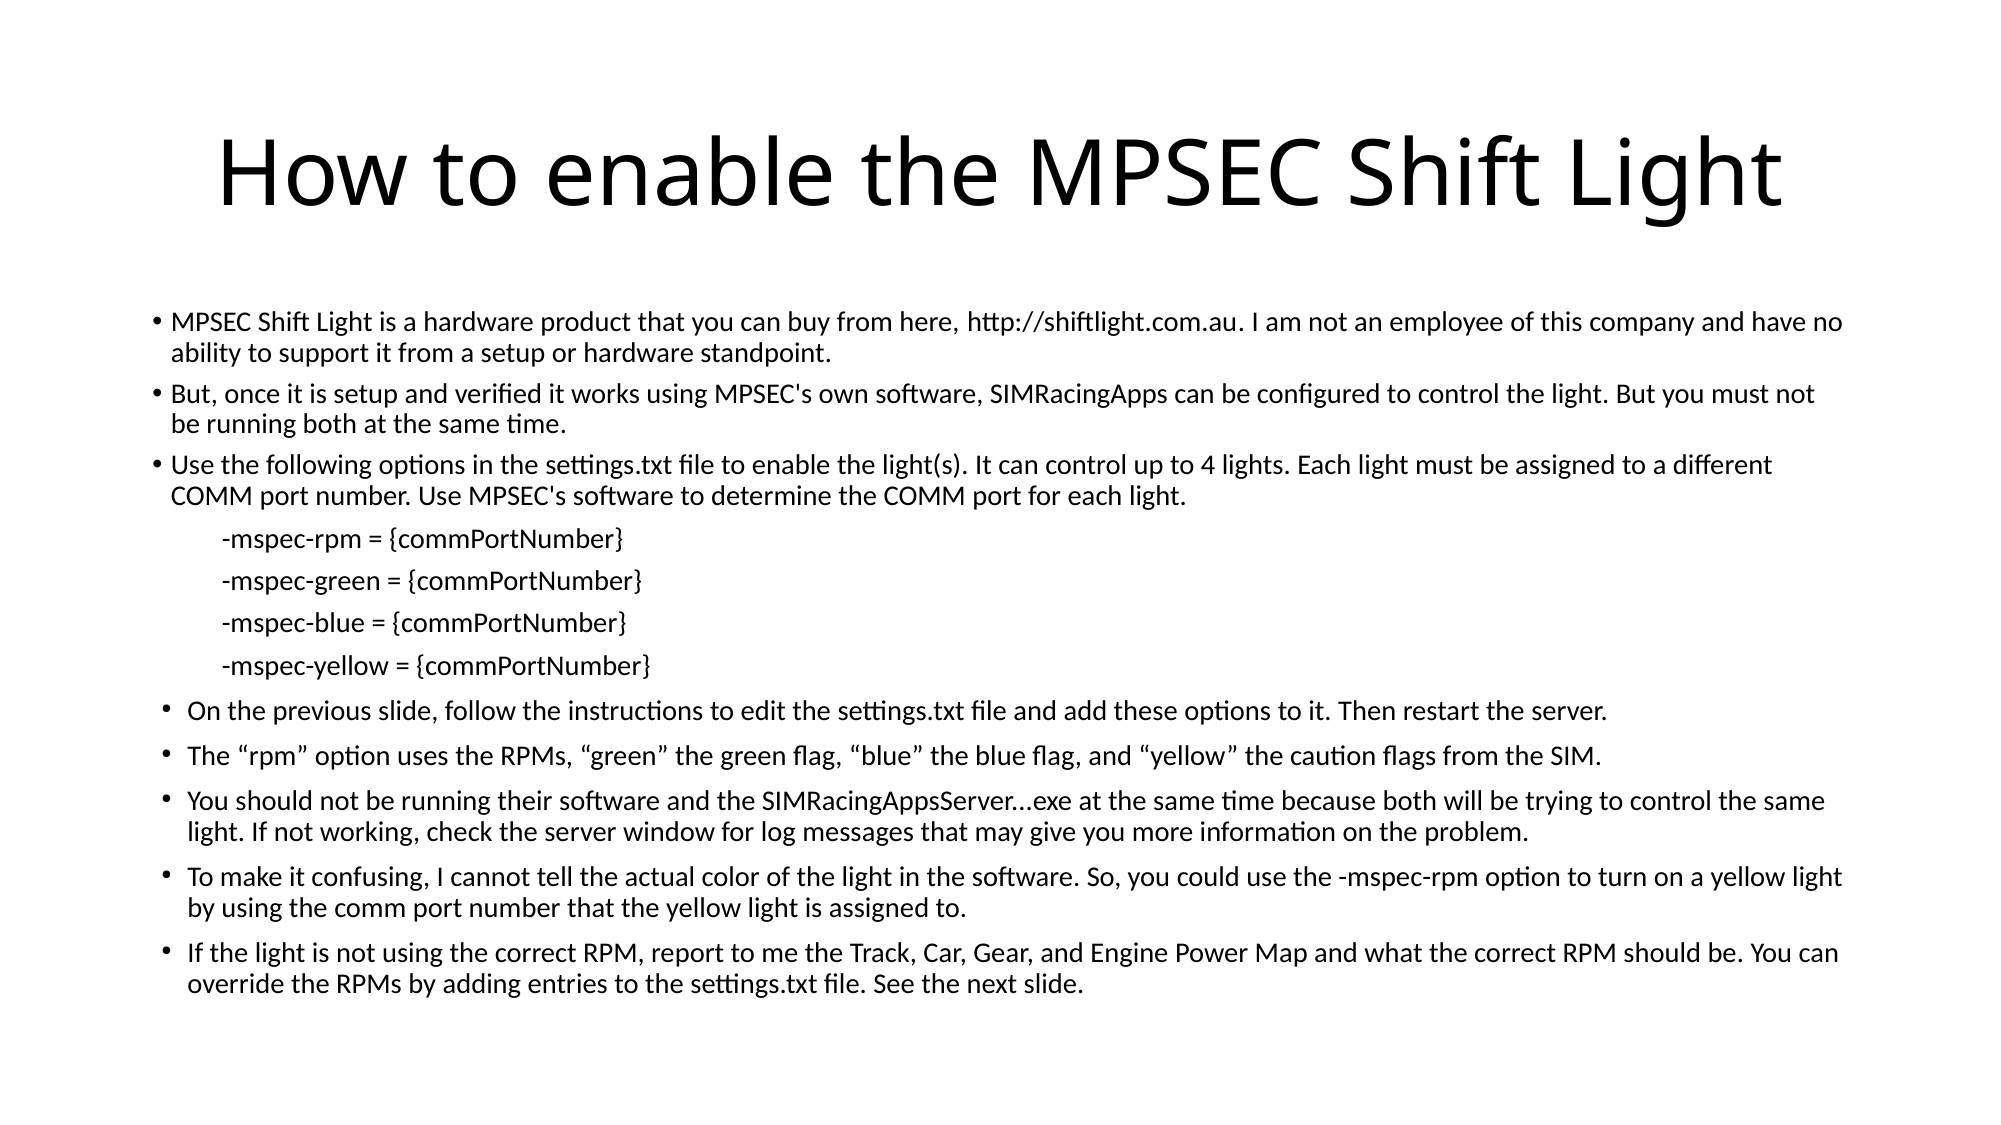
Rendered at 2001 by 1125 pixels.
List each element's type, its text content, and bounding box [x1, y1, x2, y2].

title How to enable the MPSEC Shift Light [137, 59, 1863, 278]
list MPSEC Shift Light is a hardware product that you can buy from here, http://shiftlight.com.au. I am not an employee of this company and have no ability to support it from a setup or hardware standpoint. But, once it is setup and verified it works using MPSEC's own software, SIMRacingApps can be configured to control the light. But you must not be running both at the same time. Use the following options in the settings.txt file to enable the light(s). It can control up to 4 lights. Each light must be assigned to a different COMM port number. Use MPSEC's software to determine the COMM port for each light. -mspec-rpm = {commPortNumber} -mspec-green = {commPortNumber} -mspec-blue = {commPortNumber} -mspec-yellow = {commPortNumber} On the previous slide, follow the instructions to edit the settings.txt file and add these options to it. Then restart the server. The “rpm” option uses the RPMs, “green” the green flag, “blue” the blue flag, and “yellow” the caution flags from the SIM. You should not be running their software and the SIMRacingAppsServer...exe at the same time because both will be trying to control the same light. If not working, check the server window for log messages that may give you more information on the problem. To make it confusing, I cannot tell the actual color of the light in the software. So, you could use the -mspec-rpm option to turn on a yellow light by using the comm port number that the yellow light is assigned to. If the light is not using the correct RPM, report to me the Track, Car, Gear, and Engine Power Map and what the correct RPM should be. You can override the RPMs by adding entries to the settings.txt file. See the next slide. [137, 299, 1863, 1014]
